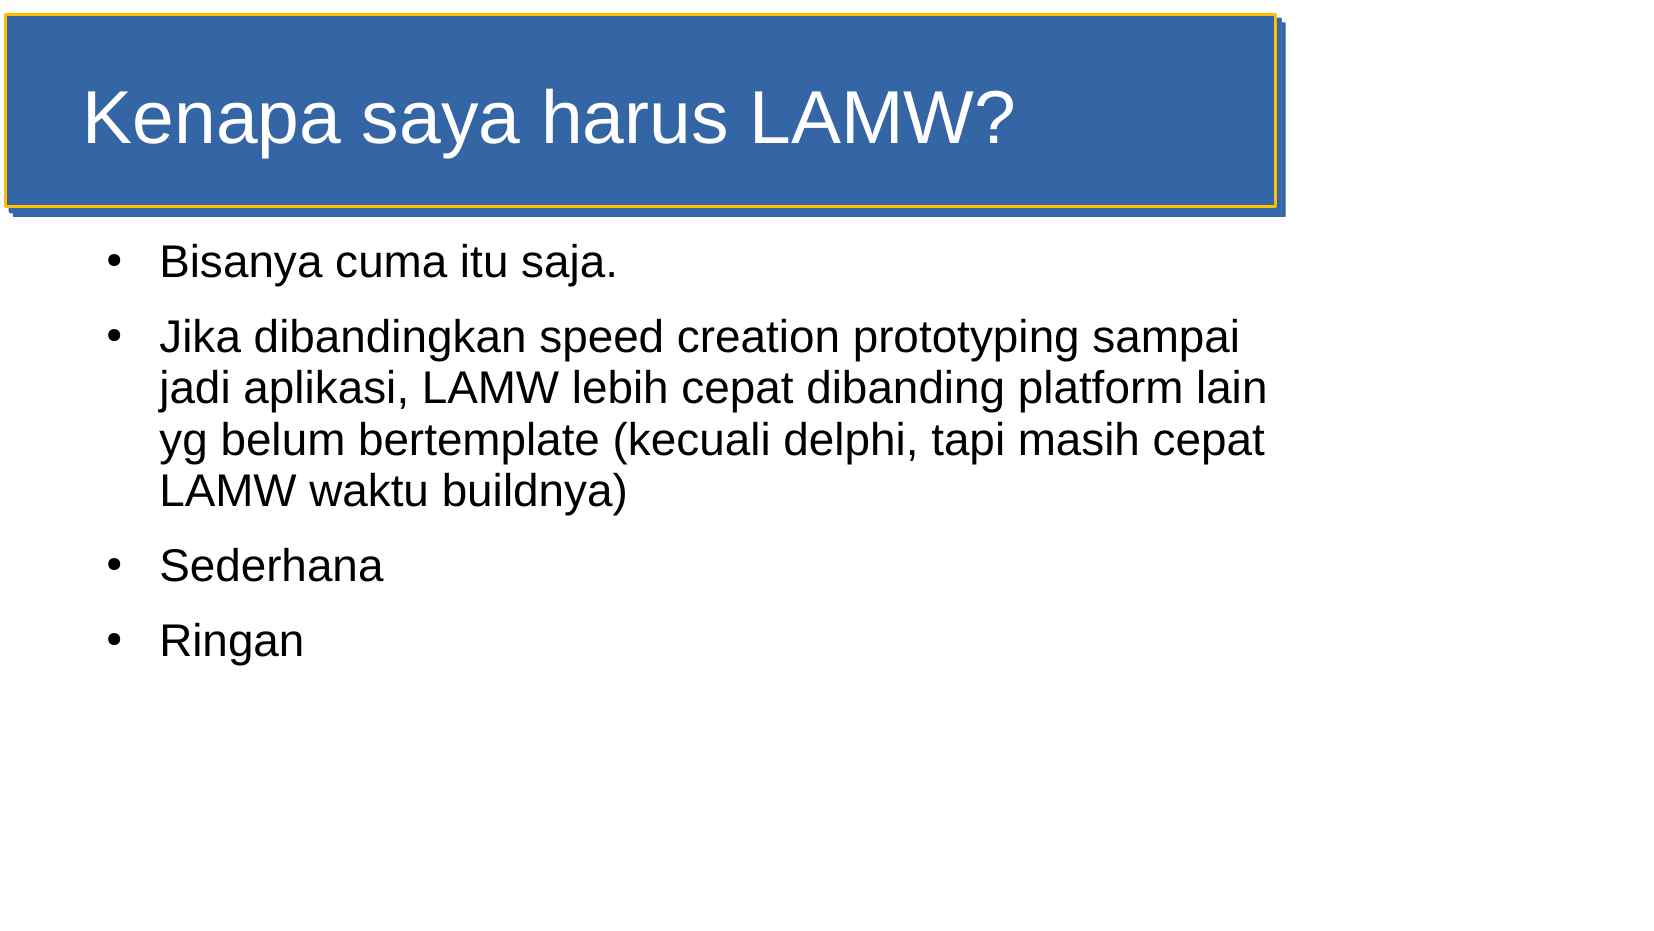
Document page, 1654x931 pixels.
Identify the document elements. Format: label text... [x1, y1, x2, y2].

title Kenapa saya harus LAMW? [82, 44, 1235, 192]
list Bisanya cuma itu saja. Jika dibandingkan speed creation prototyping sampai jadi aplikasi, LAMW lebih cepat dibanding platform lain yg belum bertemplate (kecuali delphi, tapi masih cepat LAMW waktu buildnya) Sederhana Ringan [88, 236, 1313, 798]
